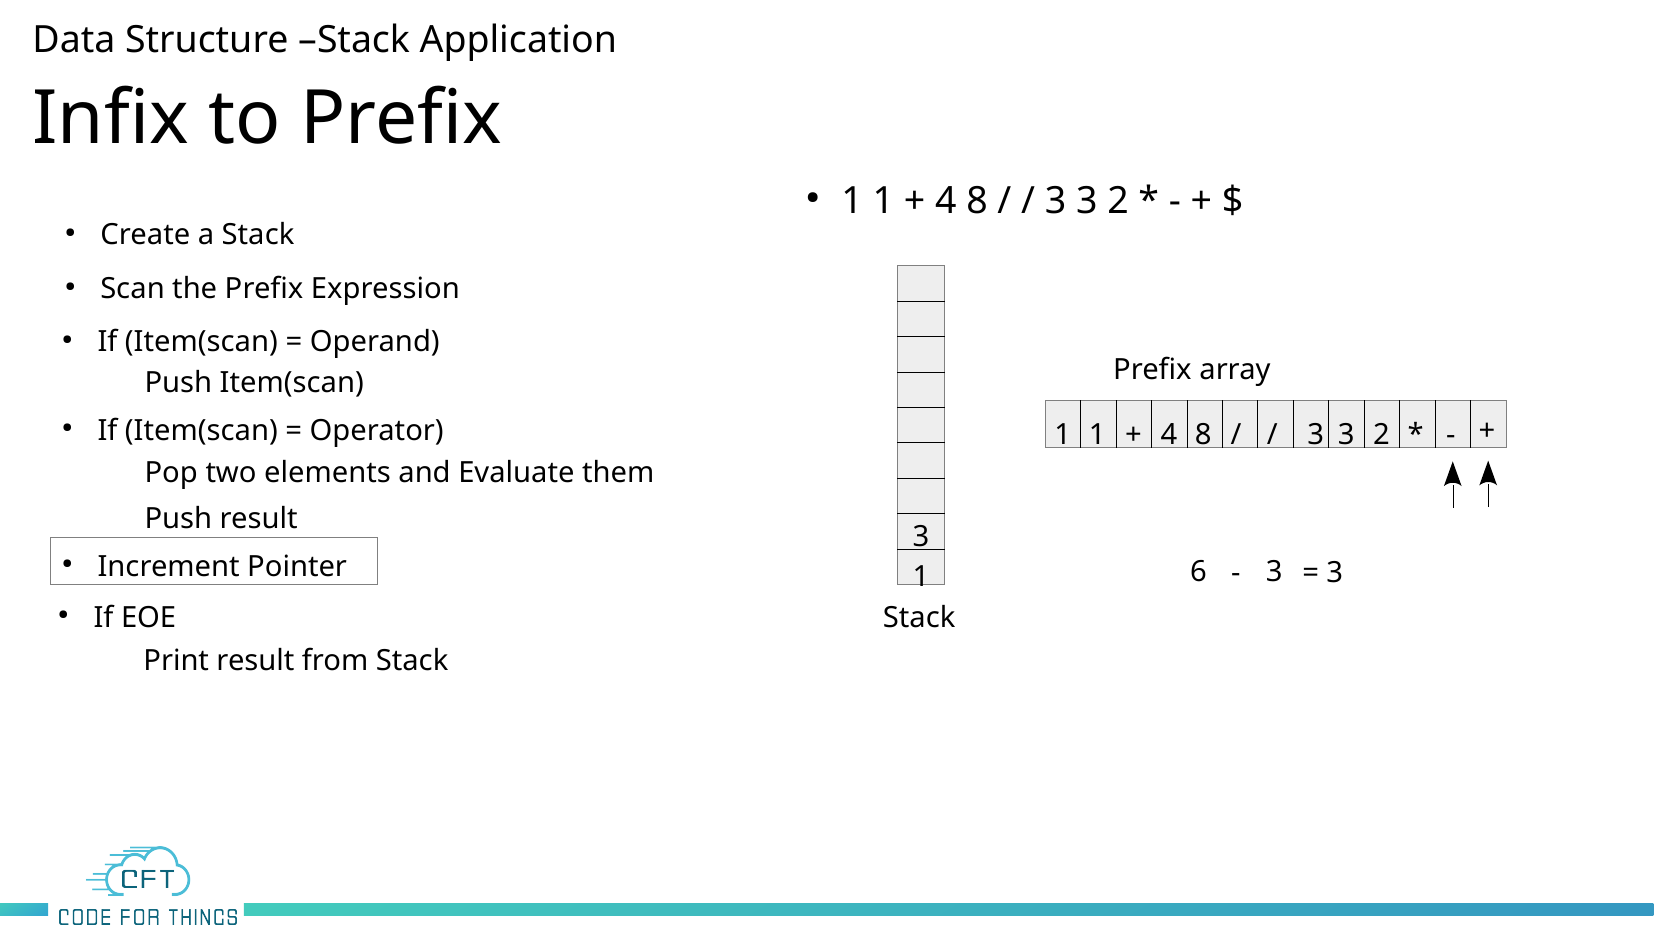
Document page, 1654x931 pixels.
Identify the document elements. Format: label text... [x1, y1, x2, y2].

text_box [1188, 400, 1222, 406]
text_box Print result from Stack [93, 631, 615, 691]
text_box Create a Stack [50, 206, 355, 266]
text_box + [1463, 402, 1518, 452]
text_box 4 [1145, 406, 1180, 456]
title Data Structure –Stack Application Infix to Prefix [32, 12, 1536, 166]
text_box / [1229, 406, 1252, 456]
text_box [1223, 400, 1257, 406]
text_box Scan the Prefix Expression [50, 259, 537, 319]
text_box / [1252, 406, 1292, 456]
text_box 1 1 + 4 8 / / 3 3 2 * - + $ [791, 165, 1377, 225]
text_box Prefix array [1098, 341, 1312, 391]
text_box 1 [897, 547, 946, 588]
text_box - [1216, 543, 1257, 593]
text_box [1329, 400, 1364, 406]
text_box 1 [1039, 406, 1074, 456]
text_box Pop two elements and Evaluate them [94, 443, 709, 502]
text_box Push result [94, 490, 426, 550]
text_box 3 [897, 507, 946, 547]
text_box 3 [1292, 406, 1341, 456]
text_box If EOE [43, 588, 375, 638]
text_box [897, 373, 945, 407]
text_box 8 [1180, 406, 1229, 456]
text_box [897, 408, 945, 442]
text_box [897, 265, 945, 301]
text_box [897, 443, 945, 478]
text_box Push Item(scan) [94, 373, 426, 401]
text_box 6 [1175, 543, 1216, 593]
text_box [1081, 400, 1116, 406]
text_box Stack [868, 588, 979, 638]
text_box = 3 [1287, 543, 1382, 593]
text_box [897, 479, 945, 507]
text_box 1 [1074, 406, 1123, 456]
text_box 3 [1341, 406, 1372, 456]
text_box + [1123, 406, 1145, 456]
text_box [1436, 400, 1470, 406]
text_box Increment Pointer [47, 537, 621, 597]
text_box [1365, 400, 1399, 406]
text_box [1400, 400, 1435, 406]
text_box [897, 302, 945, 336]
text_box If (Item(scan) = Operator) [47, 401, 496, 461]
text_box - [1431, 406, 1472, 456]
text_box [1117, 400, 1151, 406]
text_box If (Item(scan) = Operand) [47, 312, 491, 373]
text_box [1258, 400, 1293, 406]
text_box * [1407, 406, 1431, 456]
text_box [1294, 400, 1328, 406]
text_box 3 [1257, 543, 1287, 593]
text_box 2 [1372, 406, 1407, 456]
picture [59, 846, 237, 925]
text_box [1152, 400, 1187, 406]
text_box [1045, 400, 1080, 406]
text_box [897, 337, 945, 372]
